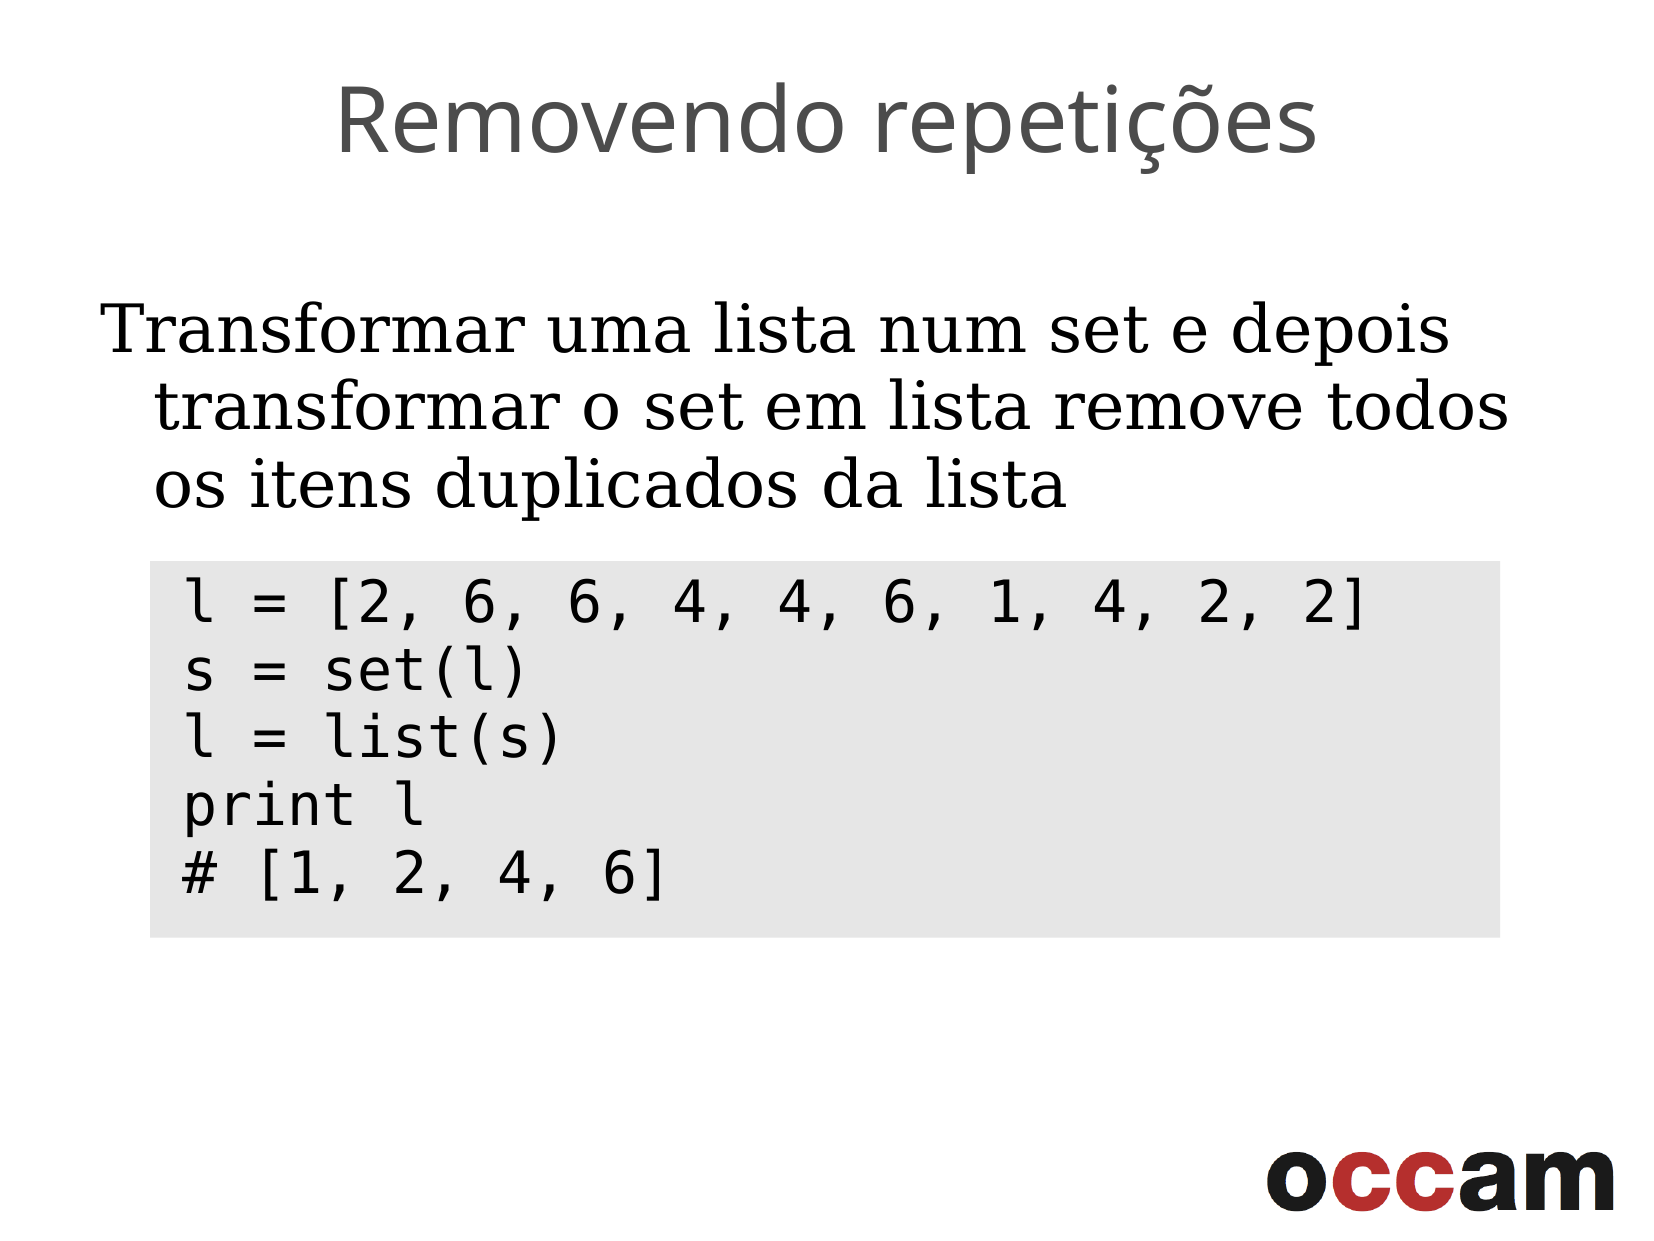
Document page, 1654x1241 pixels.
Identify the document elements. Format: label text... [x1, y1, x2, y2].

title Removendo repetições [82, 13, 1571, 222]
list Transformar uma lista num set e depois transformar o set em lista remove todos os itens duplicados da lista [82, 290, 1571, 1109]
picture [1237, 1122, 1643, 1241]
text_box l = [2, 6, 6, 4, 4, 6, 1, 4, 2, 2] s = set(l) l = list(s) print l # [1, 2, 4, 6] [150, 561, 1501, 938]
